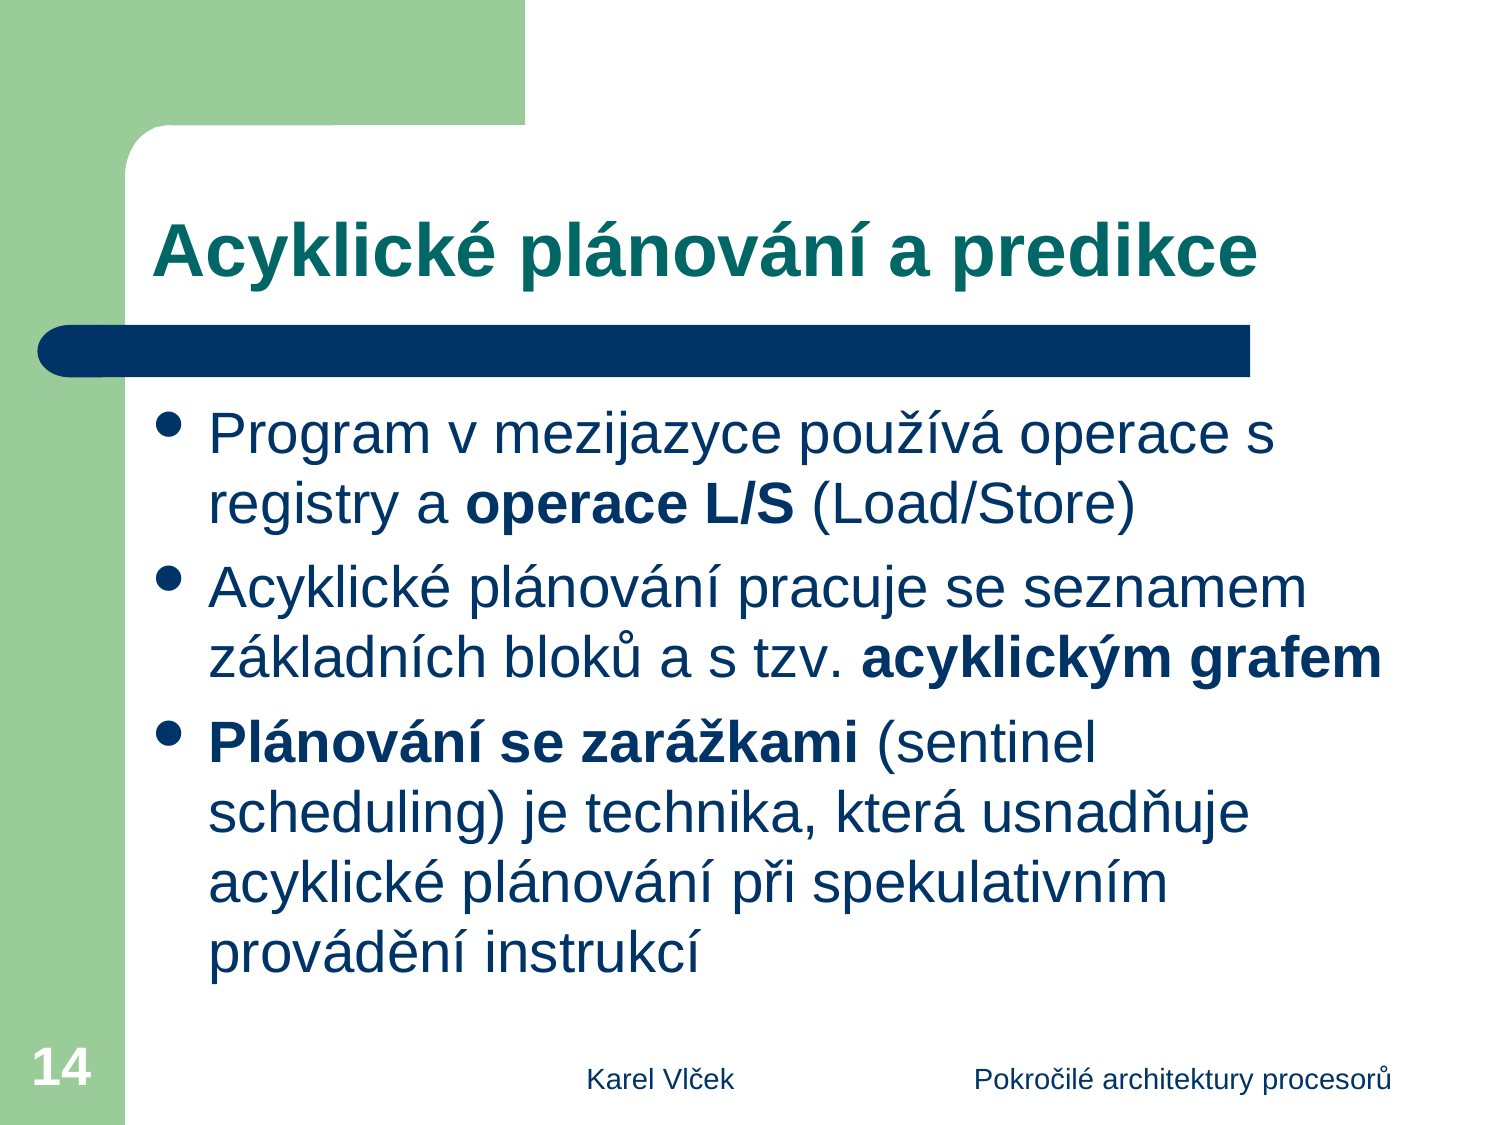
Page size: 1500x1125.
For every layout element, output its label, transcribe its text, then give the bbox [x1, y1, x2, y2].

title Acyklické plánování a predikce [136, 136, 1414, 301]
list Program v mezijazyce používá operace s registry a operace L/S (Load/Store) Acyklické plánování pracuje se seznamem základních bloků a s tzv. acyklickým grafem Plánování se zarážkami (sentinel scheduling) je technika, která usnadňuje acyklické plánování při spekulativním provádění instrukcí [137, 387, 1400, 999]
